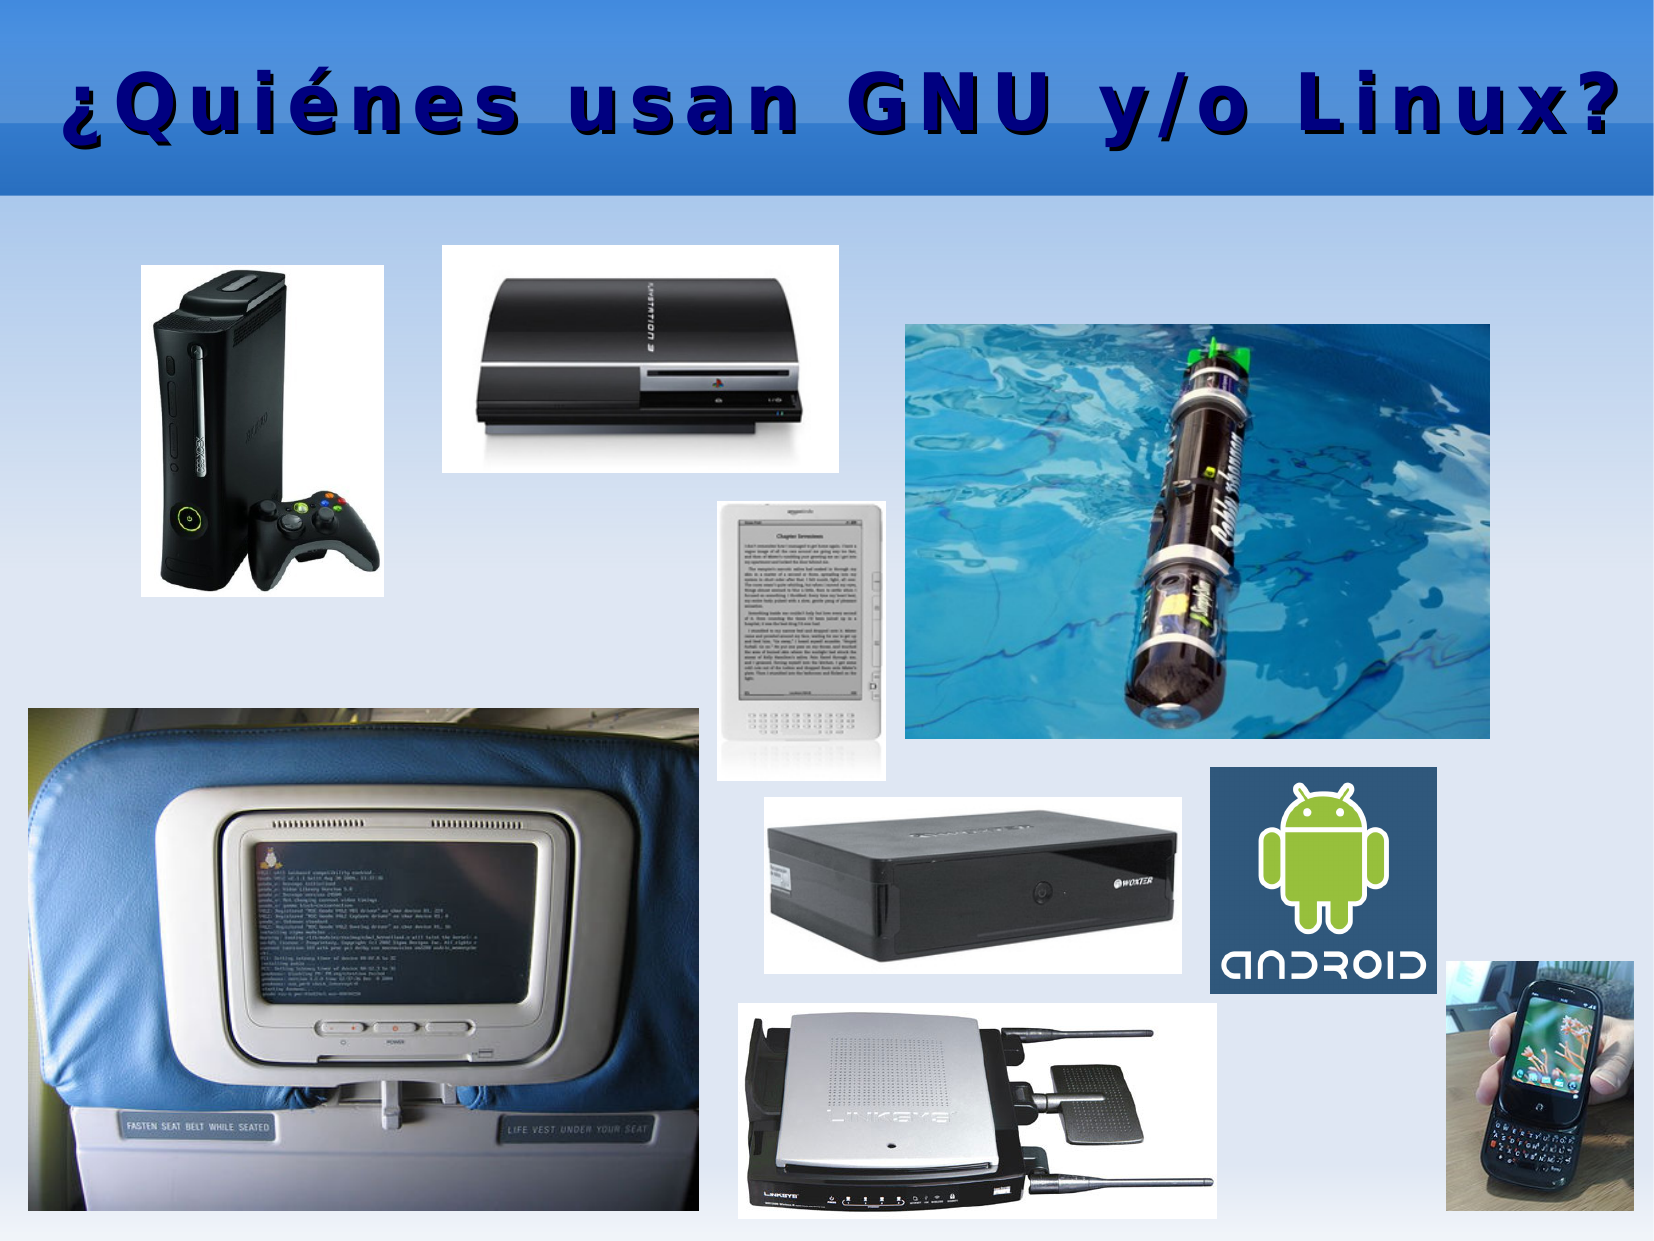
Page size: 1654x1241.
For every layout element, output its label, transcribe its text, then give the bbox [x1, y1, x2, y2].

picture [0, 0, 1654, 1241]
title ¿Quiénes usan GNU y/o Linux? [59, 36, 1654, 171]
